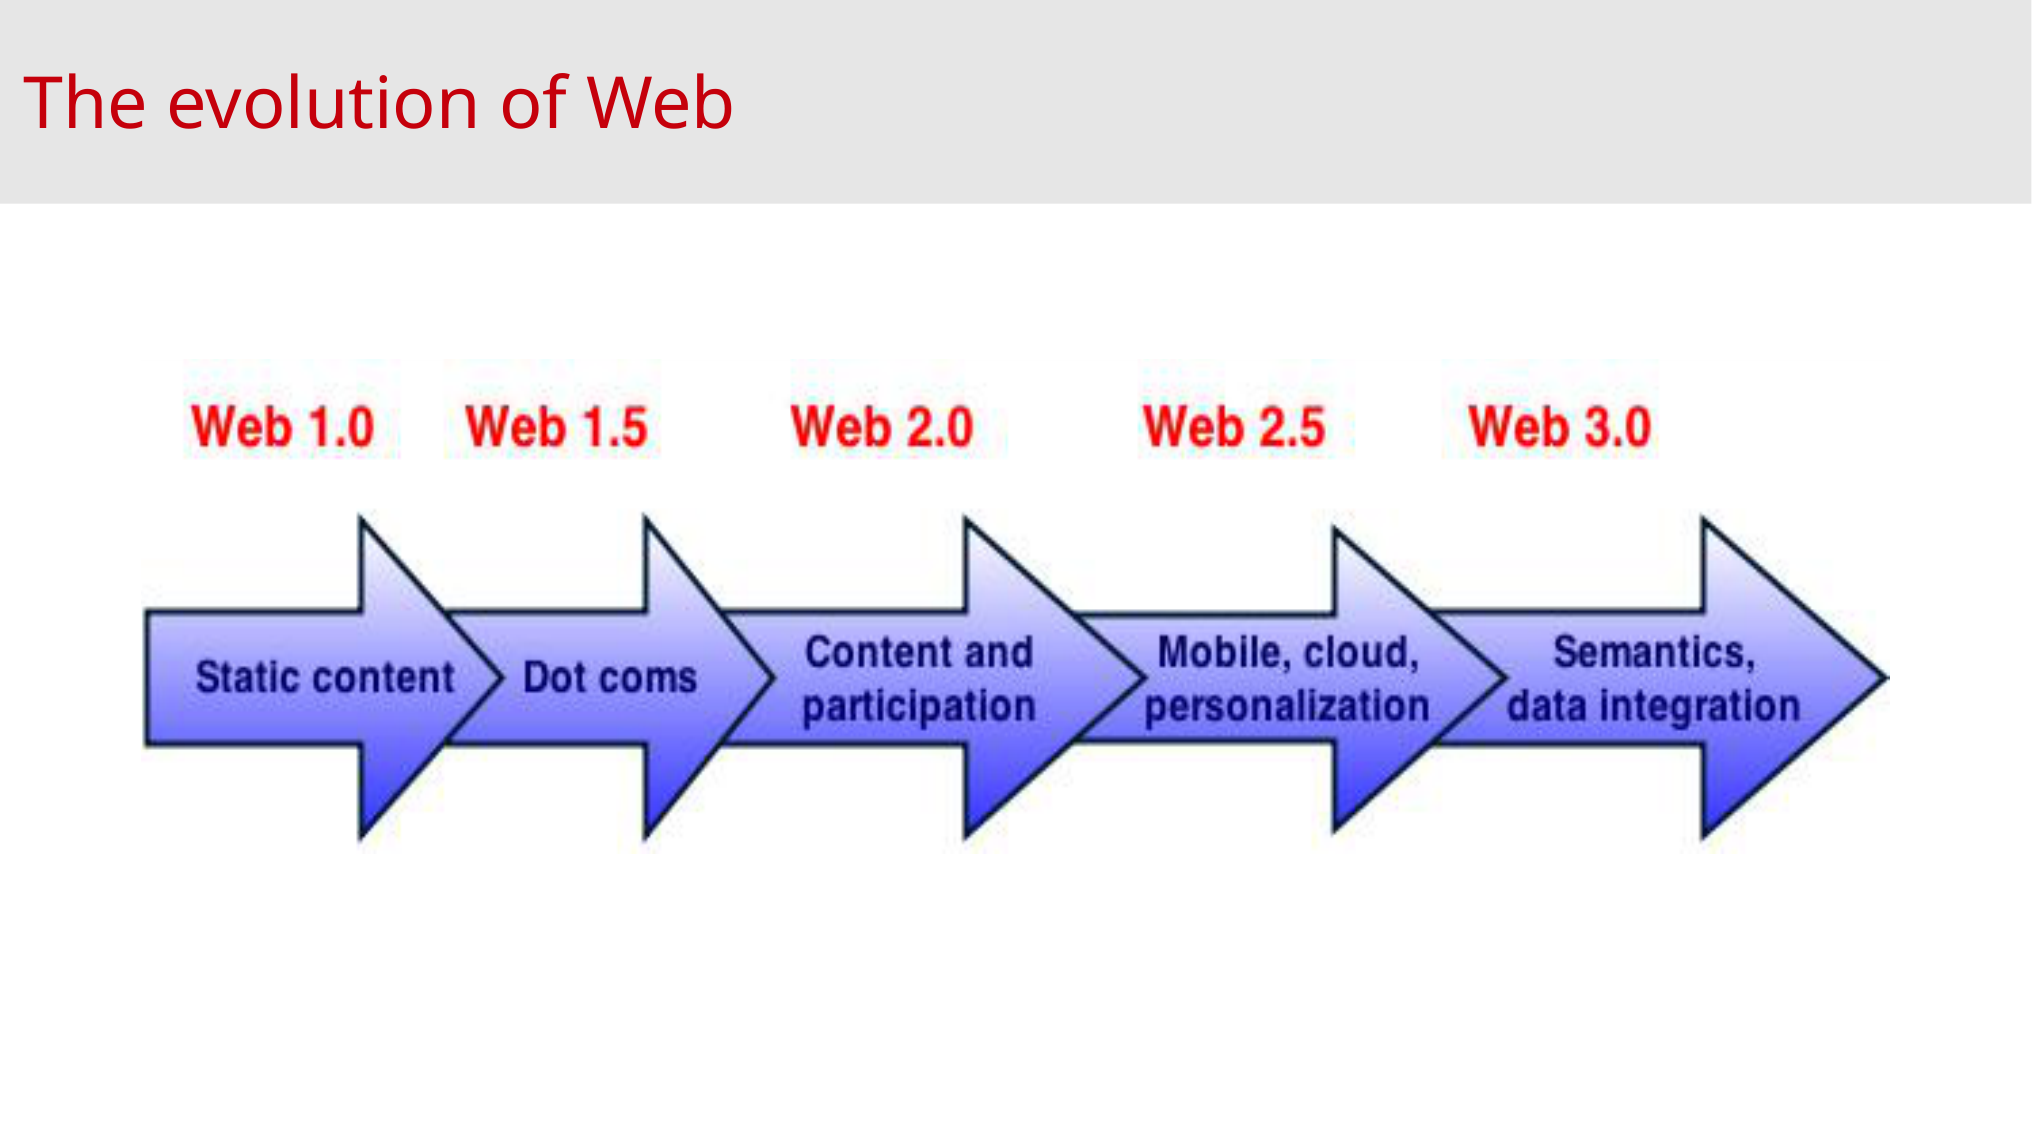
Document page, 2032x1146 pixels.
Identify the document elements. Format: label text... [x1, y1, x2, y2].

picture [141, 359, 1890, 855]
title The evolution of Web [0, 0, 2032, 204]
